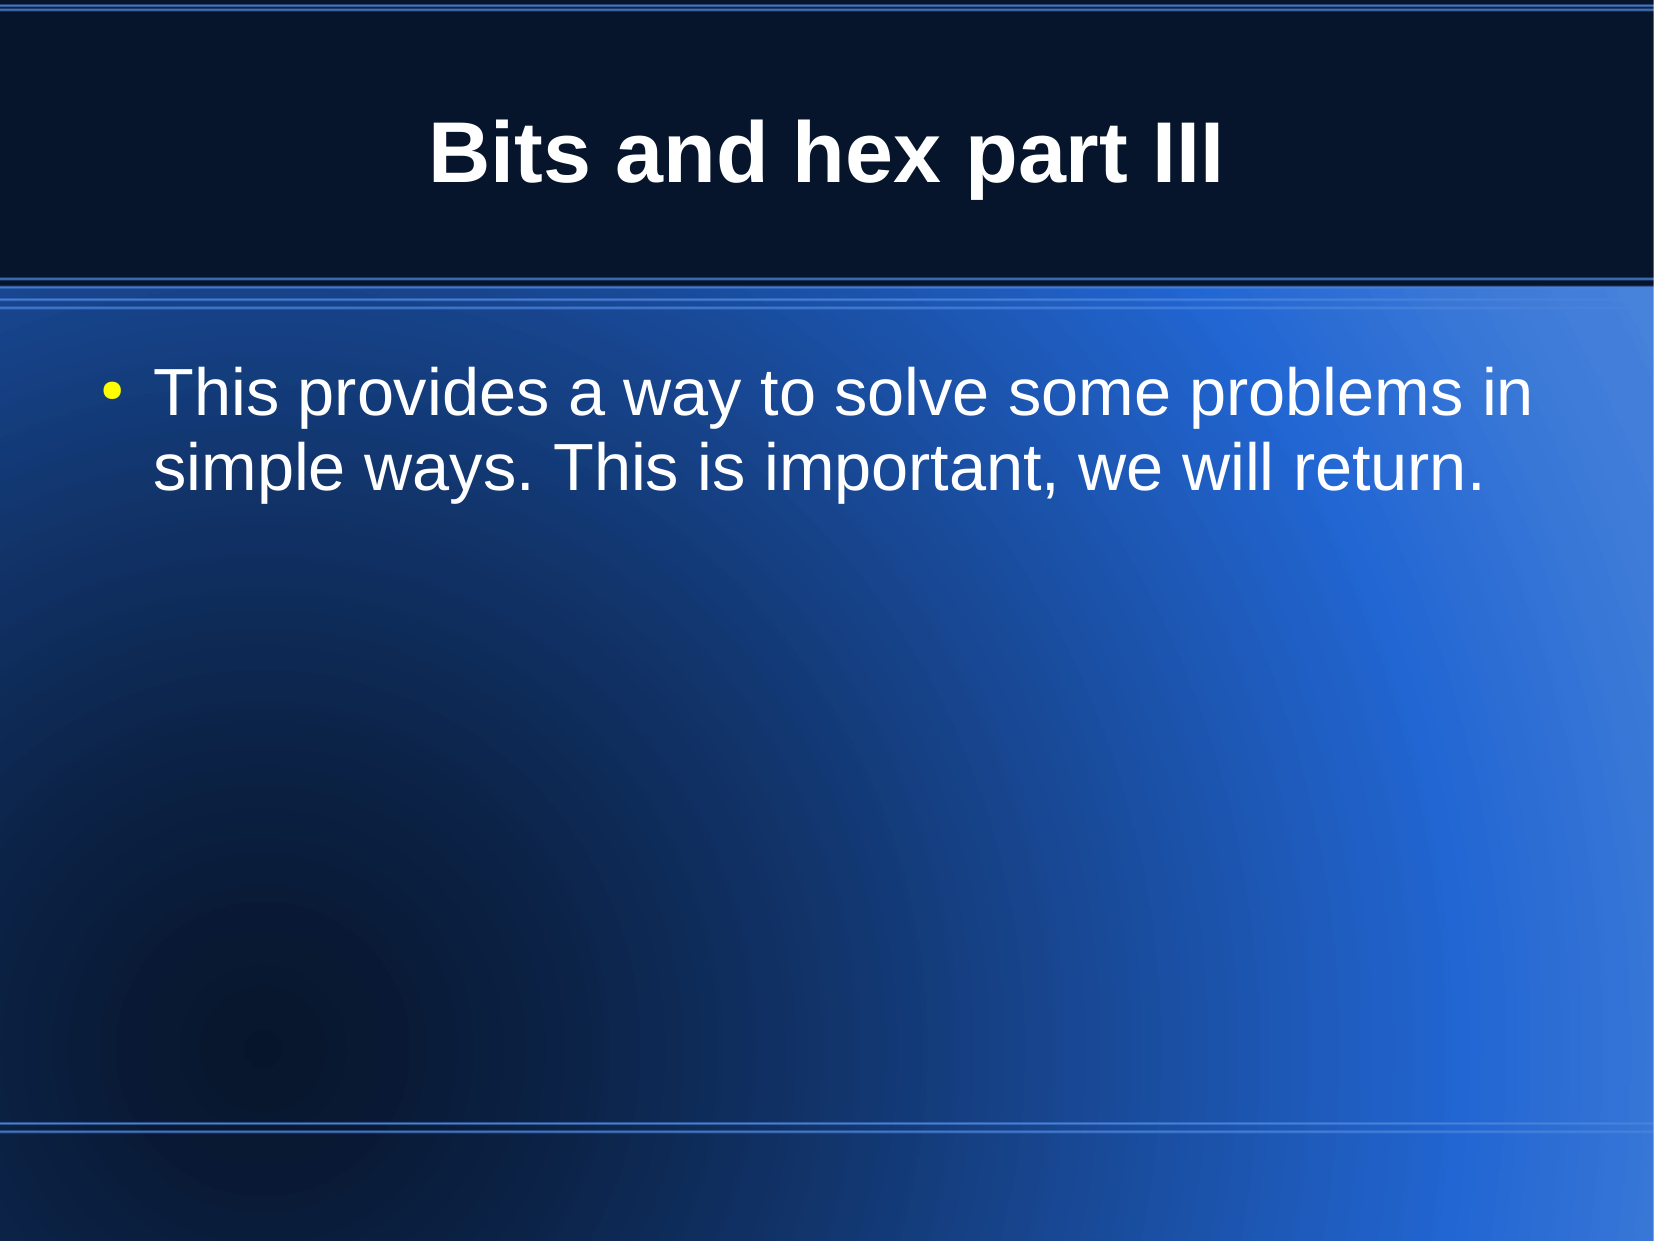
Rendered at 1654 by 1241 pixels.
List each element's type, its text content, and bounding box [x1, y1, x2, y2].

list This provides a way to solve some problems in simple ways. This is important, we will return. [82, 355, 1571, 1058]
title Bits and hex part III [82, 49, 1571, 257]
picture [0, 0, 1654, 1241]
